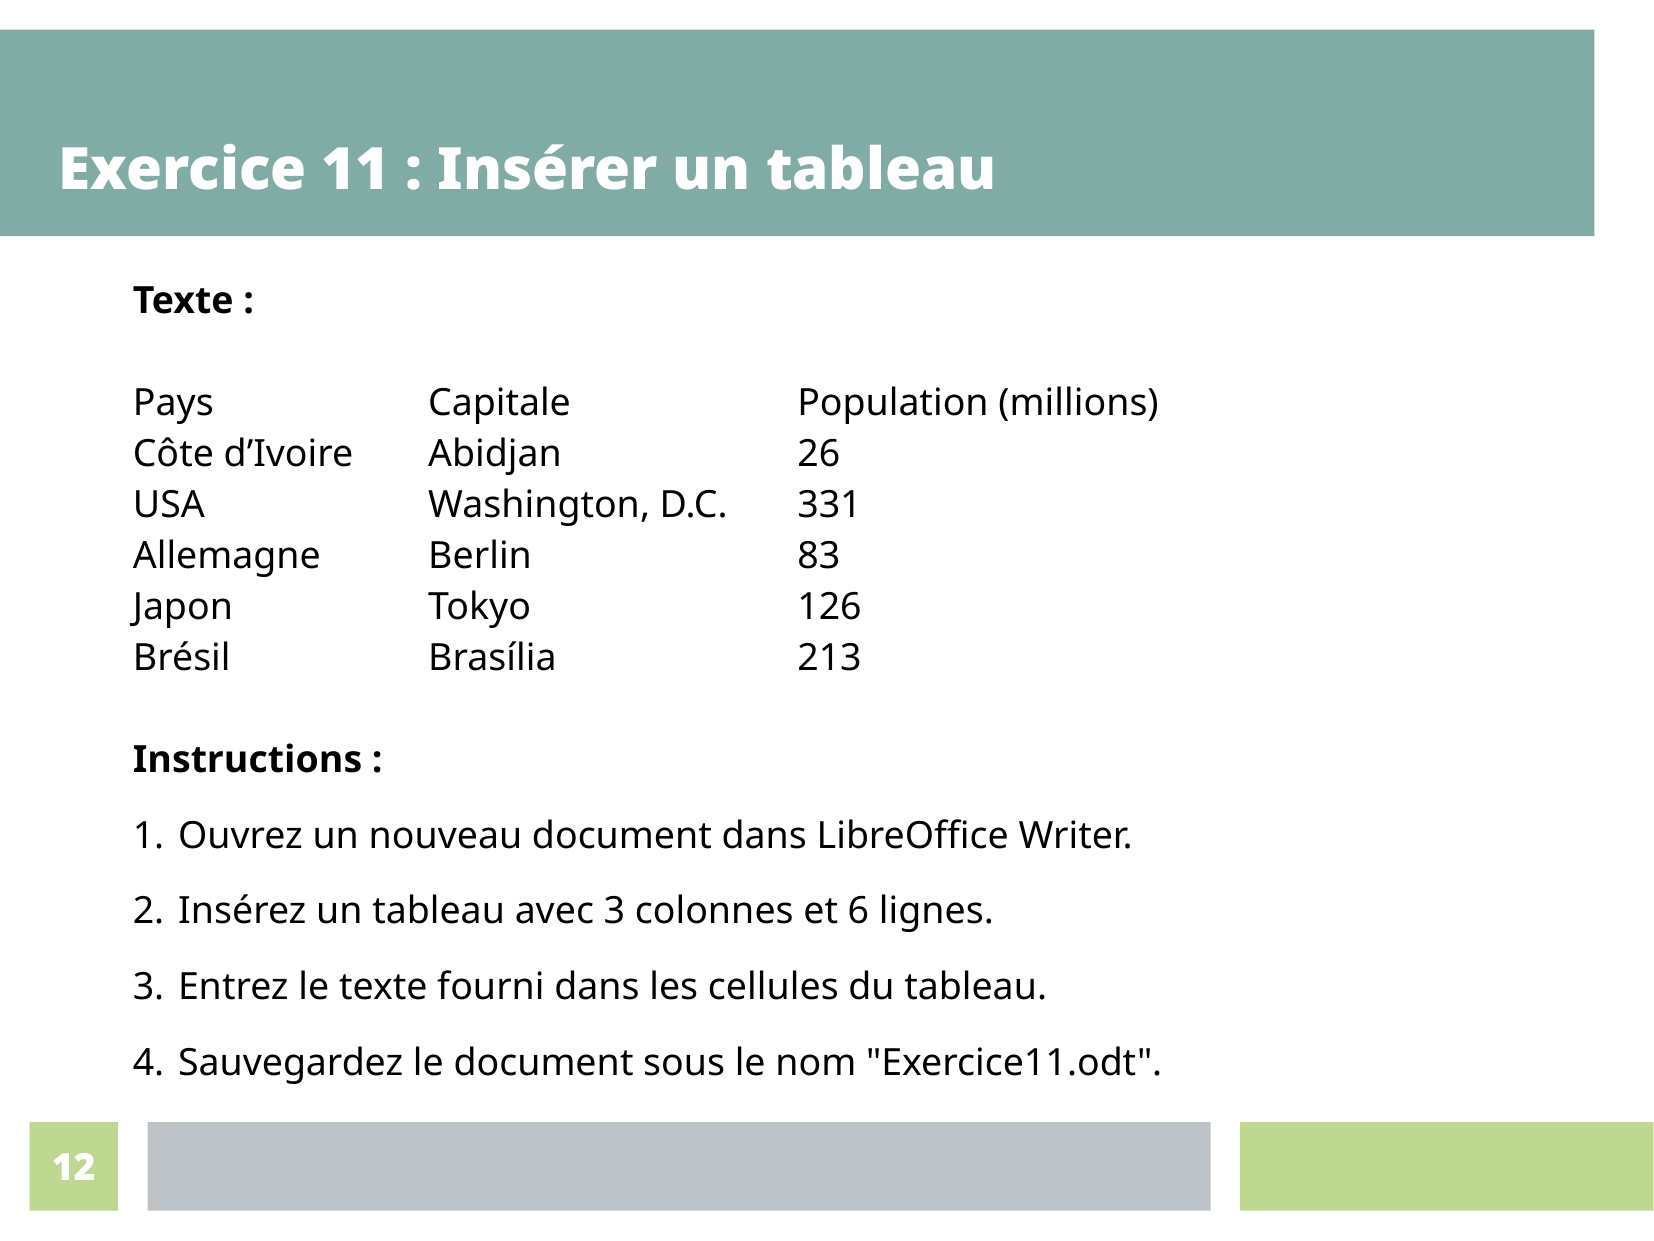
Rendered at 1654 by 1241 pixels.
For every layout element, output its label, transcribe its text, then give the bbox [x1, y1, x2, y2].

title Exercice 11 : Insérer un tableau [59, 59, 1595, 207]
text_box Texte : Pays Capitale Population (millions) Côte d’Ivoire Abidjan 26 USA Washington, D.C. 331 Allemagne Berlin 83 Japon Tokyo 126 Brésil Brasília 213 Instructions : Ouvrez un nouveau document dans LibreOffice Writer. Insérez un tableau avec 3 colonnes et 6 lignes. Entrez le texte fourni dans les cellules du tableau. Sauvegardez le document sous le nom "Exercice11.odt". [118, 265, 1536, 1095]
